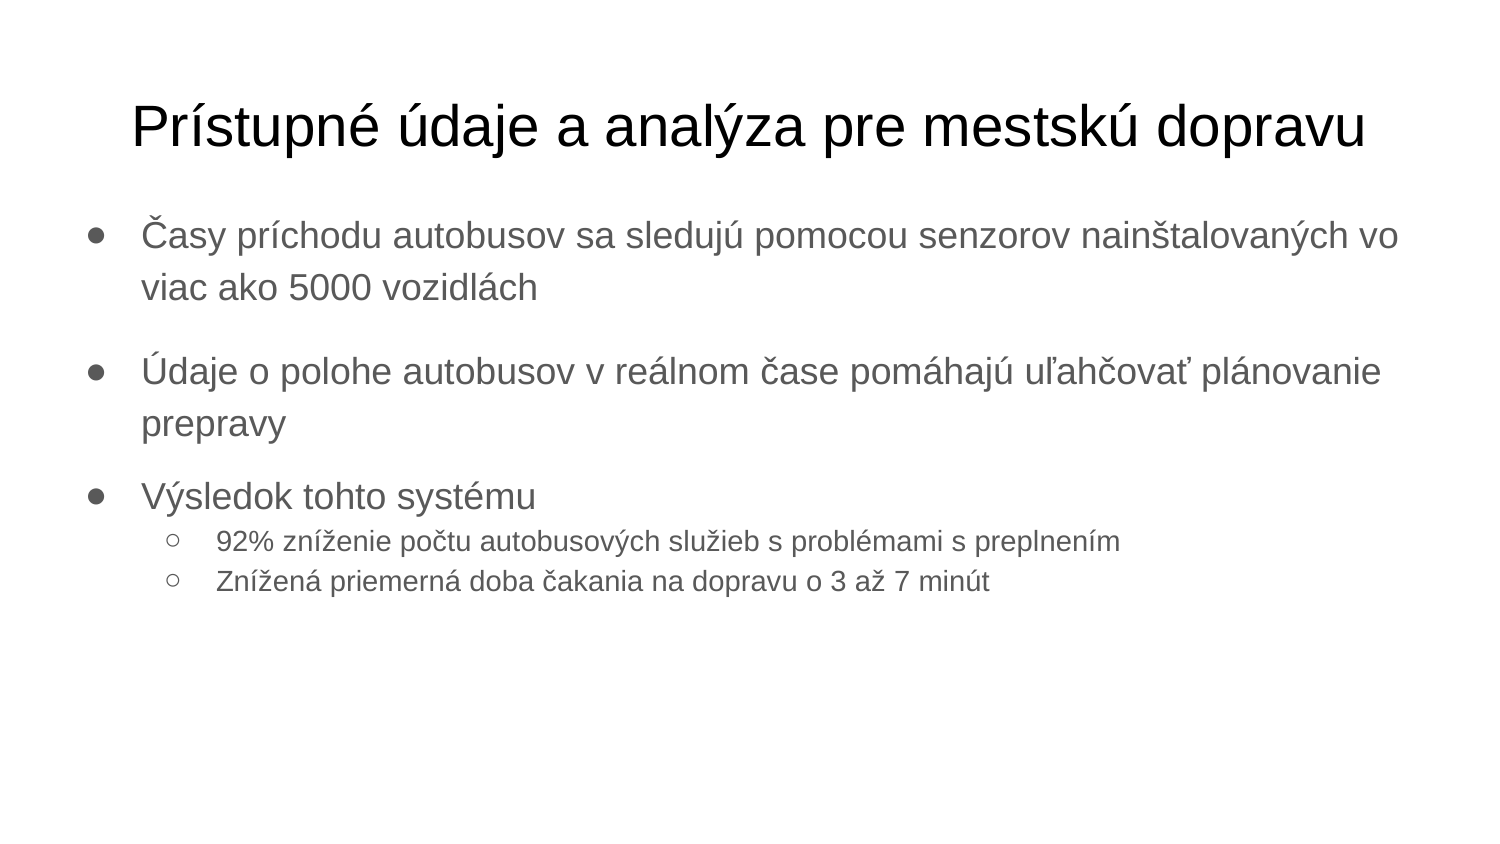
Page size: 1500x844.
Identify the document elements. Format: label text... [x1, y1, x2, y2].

title Prístupné údaje a analýza pre mestskú dopravu [51, 72, 1449, 167]
list Časy príchodu autobusov sa sledujú pomocou senzorov nainštalovaných vo viac ako 5000 vozidlách Údaje o polohe autobusov v reálnom čase pomáhajú uľahčovať plánovanie prepravy Výsledok tohto systému 92% zníženie počtu autobusových služieb s problémami s preplnením Znížená priemerná doba čakania na dopravu o 3 až 7 minút [51, 189, 1449, 750]
